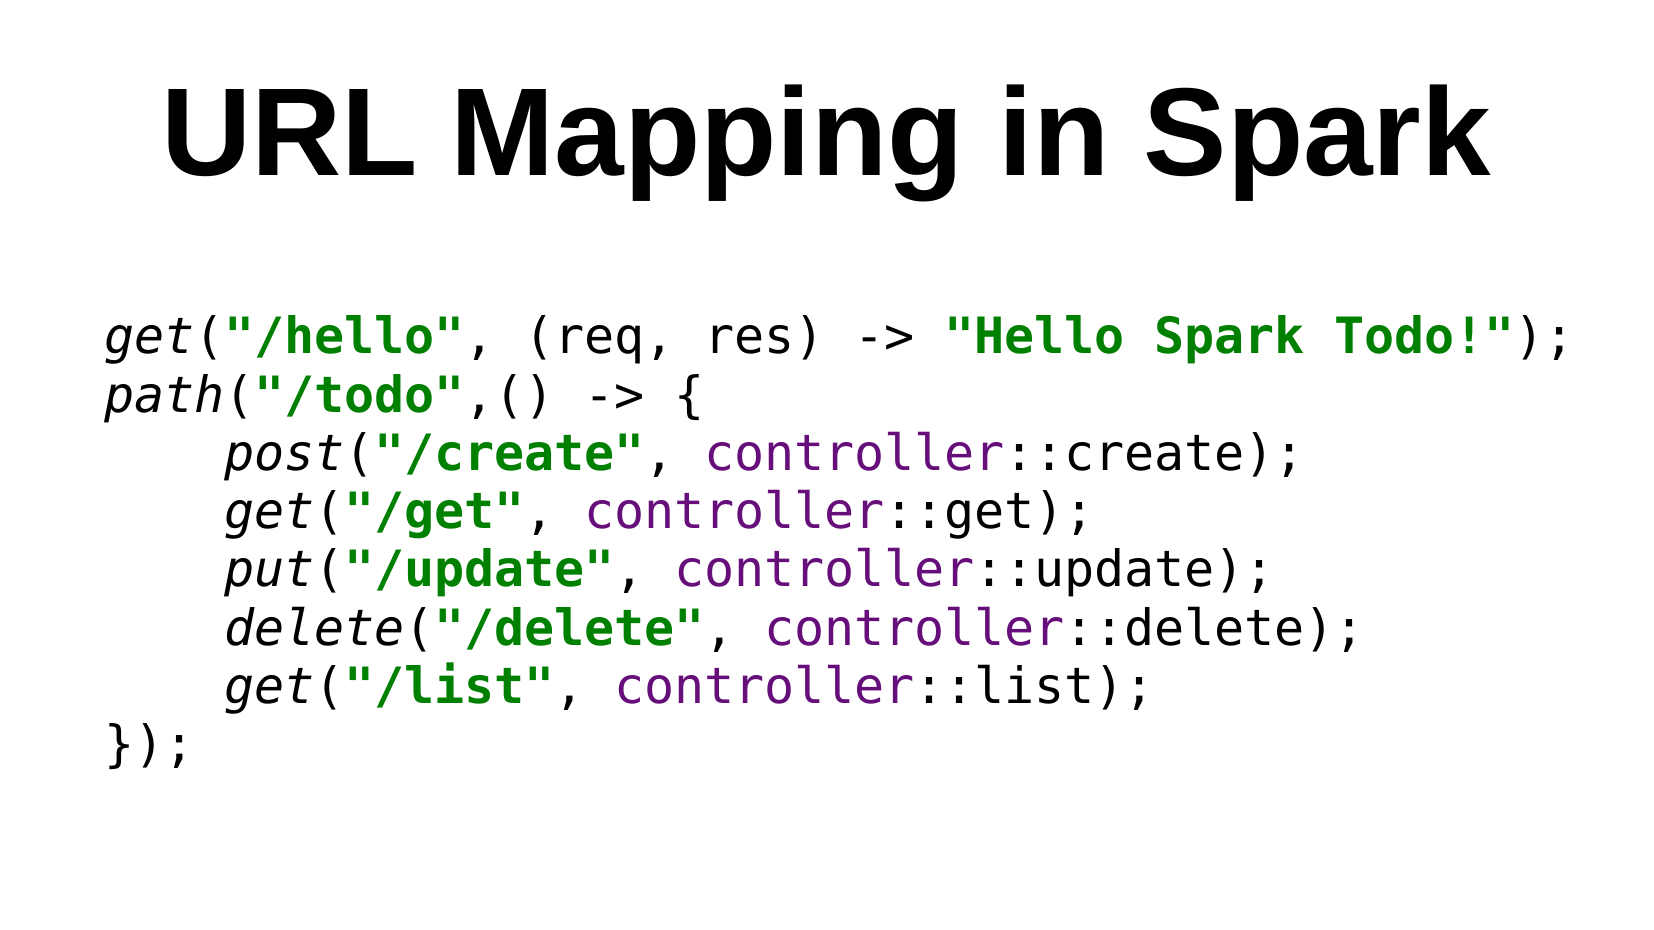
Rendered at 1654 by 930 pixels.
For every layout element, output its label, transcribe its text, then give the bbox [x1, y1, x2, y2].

title URL Mapping in Spark [82, 54, 1571, 210]
text_box get("/hello", (req, res) -> "Hello Spark Todo!"); path("/todo",() -> { post("/create", controller::create); get("/get", controller::get); put("/update", controller::update); delete("/delete", controller::delete); get("/list", controller::list); }); [89, 299, 1590, 898]
